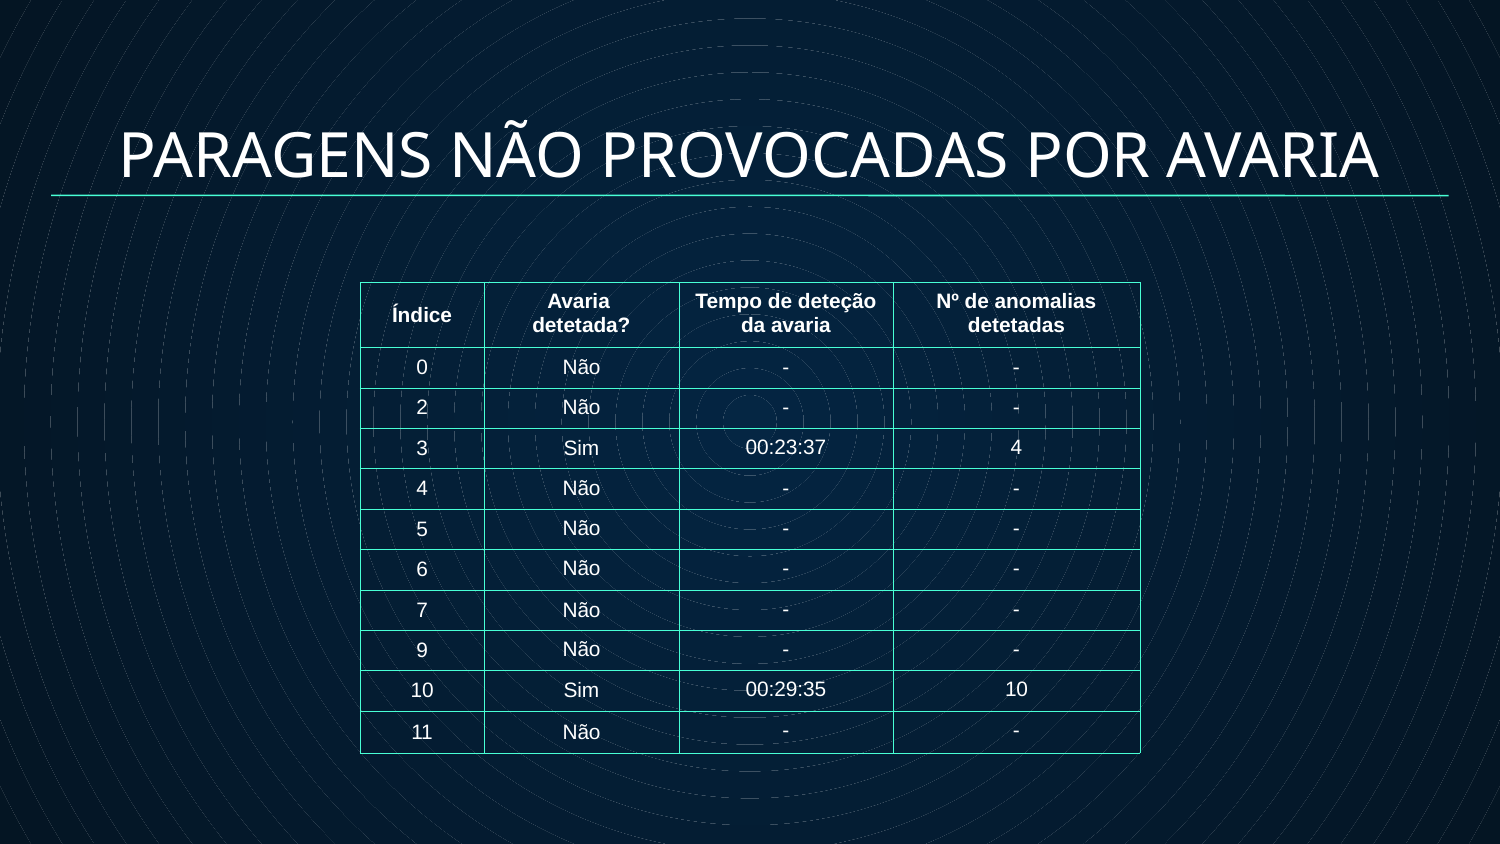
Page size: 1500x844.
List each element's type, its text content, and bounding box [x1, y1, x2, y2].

table_cell - [680, 550, 893, 590]
table_cell Sim [485, 429, 679, 468]
table_cell 7 [361, 591, 484, 630]
table_cell Não [485, 631, 679, 670]
table_cell - [894, 712, 1140, 753]
table_cell 6 [361, 550, 484, 590]
table_cell Não [485, 510, 679, 549]
table_cell Não [485, 469, 679, 509]
table_cell - [894, 348, 1140, 388]
table_cell 5 [361, 510, 484, 549]
table_cell Não [485, 348, 679, 388]
table_cell - [894, 469, 1140, 509]
table_cell 00:29:35 [680, 671, 893, 711]
table_cell Não [485, 550, 679, 590]
table_header Nº de anomalias detetadas [894, 283, 1140, 347]
table_cell - [680, 591, 893, 630]
table_cell - [894, 591, 1140, 630]
table_cell 4 [361, 469, 484, 509]
table_cell - [680, 389, 893, 428]
table_header Índice [361, 283, 484, 347]
table_cell - [680, 469, 893, 509]
table_cell - [894, 389, 1140, 428]
table_cell 10 [894, 671, 1140, 711]
table_cell - [680, 631, 893, 670]
table_cell 11 [361, 712, 484, 753]
table_cell Não [485, 712, 679, 753]
table_cell Não [485, 591, 679, 630]
table_cell 2 [361, 389, 484, 428]
table_cell - [894, 510, 1140, 549]
table_cell 10 [361, 671, 484, 711]
table_cell - [680, 712, 893, 753]
table_cell - [894, 631, 1140, 670]
table_cell - [680, 510, 893, 549]
table_cell 4 [894, 429, 1140, 468]
table_cell 00:23:37 [680, 429, 893, 468]
text_box PARAGENS NÃO PROVOCADAS POR AVARIA [51, 197, 1449, 205]
table_cell 0 [361, 348, 484, 388]
table_cell Não [485, 389, 679, 428]
table_cell 9 [361, 631, 484, 670]
table_cell - [894, 550, 1140, 590]
text_box PARAGENS NÃO PROVOCADAS POR AVARIA [51, 105, 1449, 194]
table_cell 3 [361, 429, 484, 468]
table_cell Sim [485, 671, 679, 711]
table_cell - [680, 348, 893, 388]
table_header Avaria detetada? [485, 283, 679, 347]
table_header Tempo de deteção da avaria [680, 283, 893, 347]
